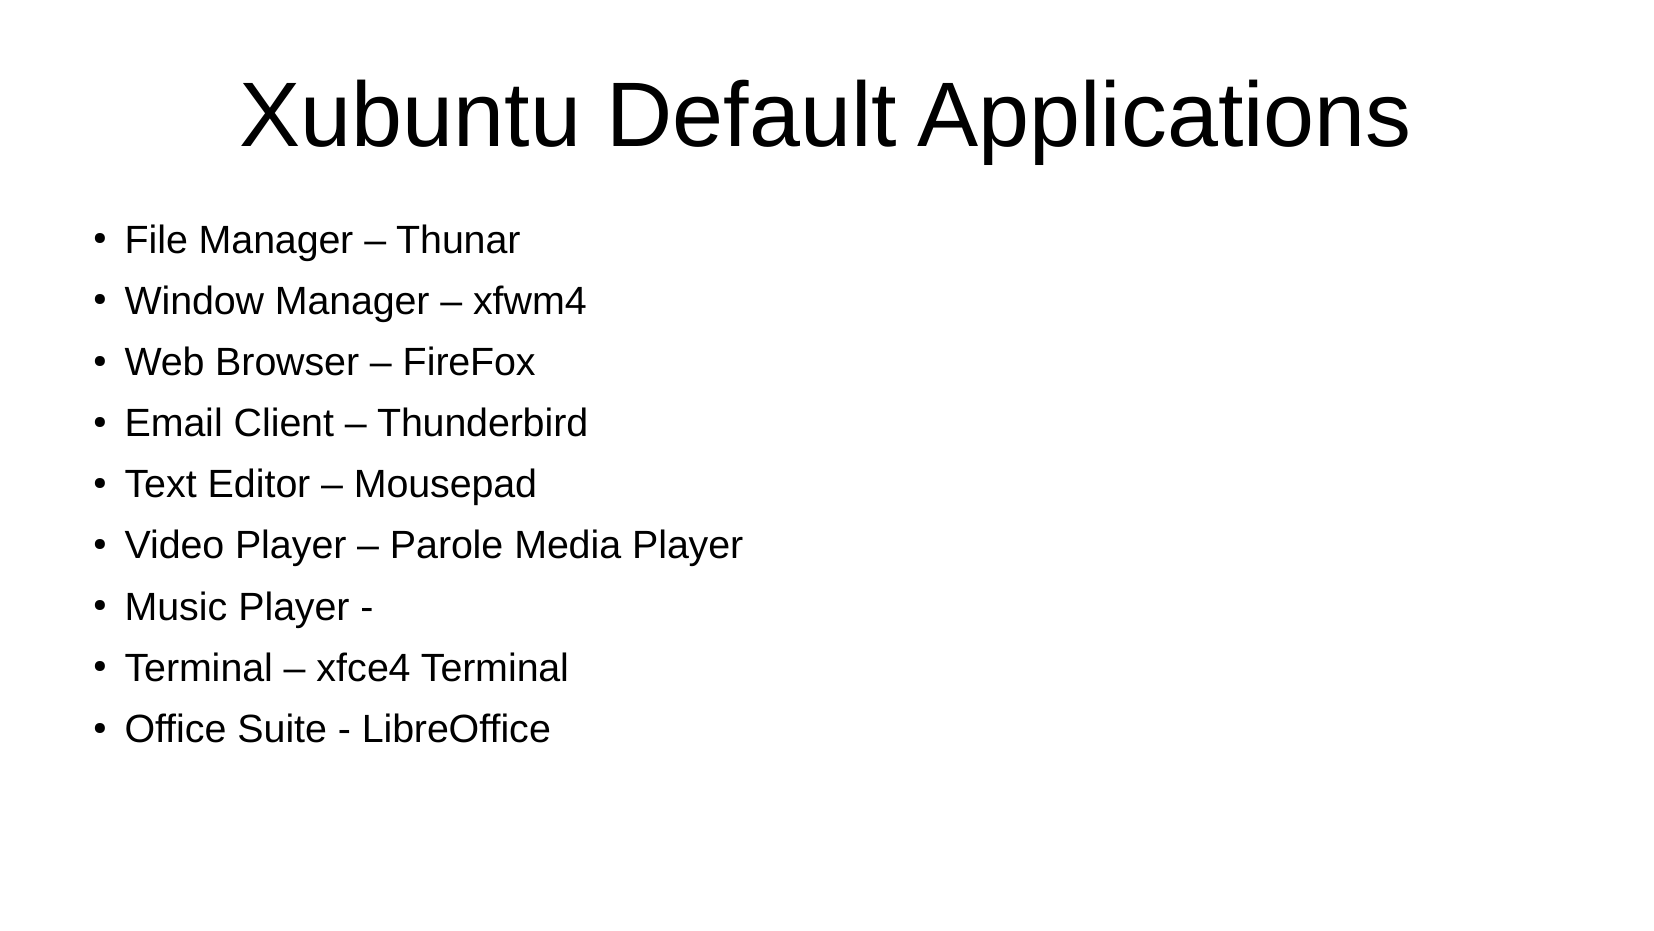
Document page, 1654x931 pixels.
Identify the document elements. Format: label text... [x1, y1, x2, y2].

list File Manager – Thunar Window Manager – xfwm4 Web Browser – FireFox Email Client – Thunderbird Text Editor – Mousepad Video Player – Parole Media Player Music Player - Terminal – xfce4 Terminal Office Suite - LibreOffice [82, 217, 1571, 758]
title Xubuntu Default Applications [82, 37, 1571, 193]
